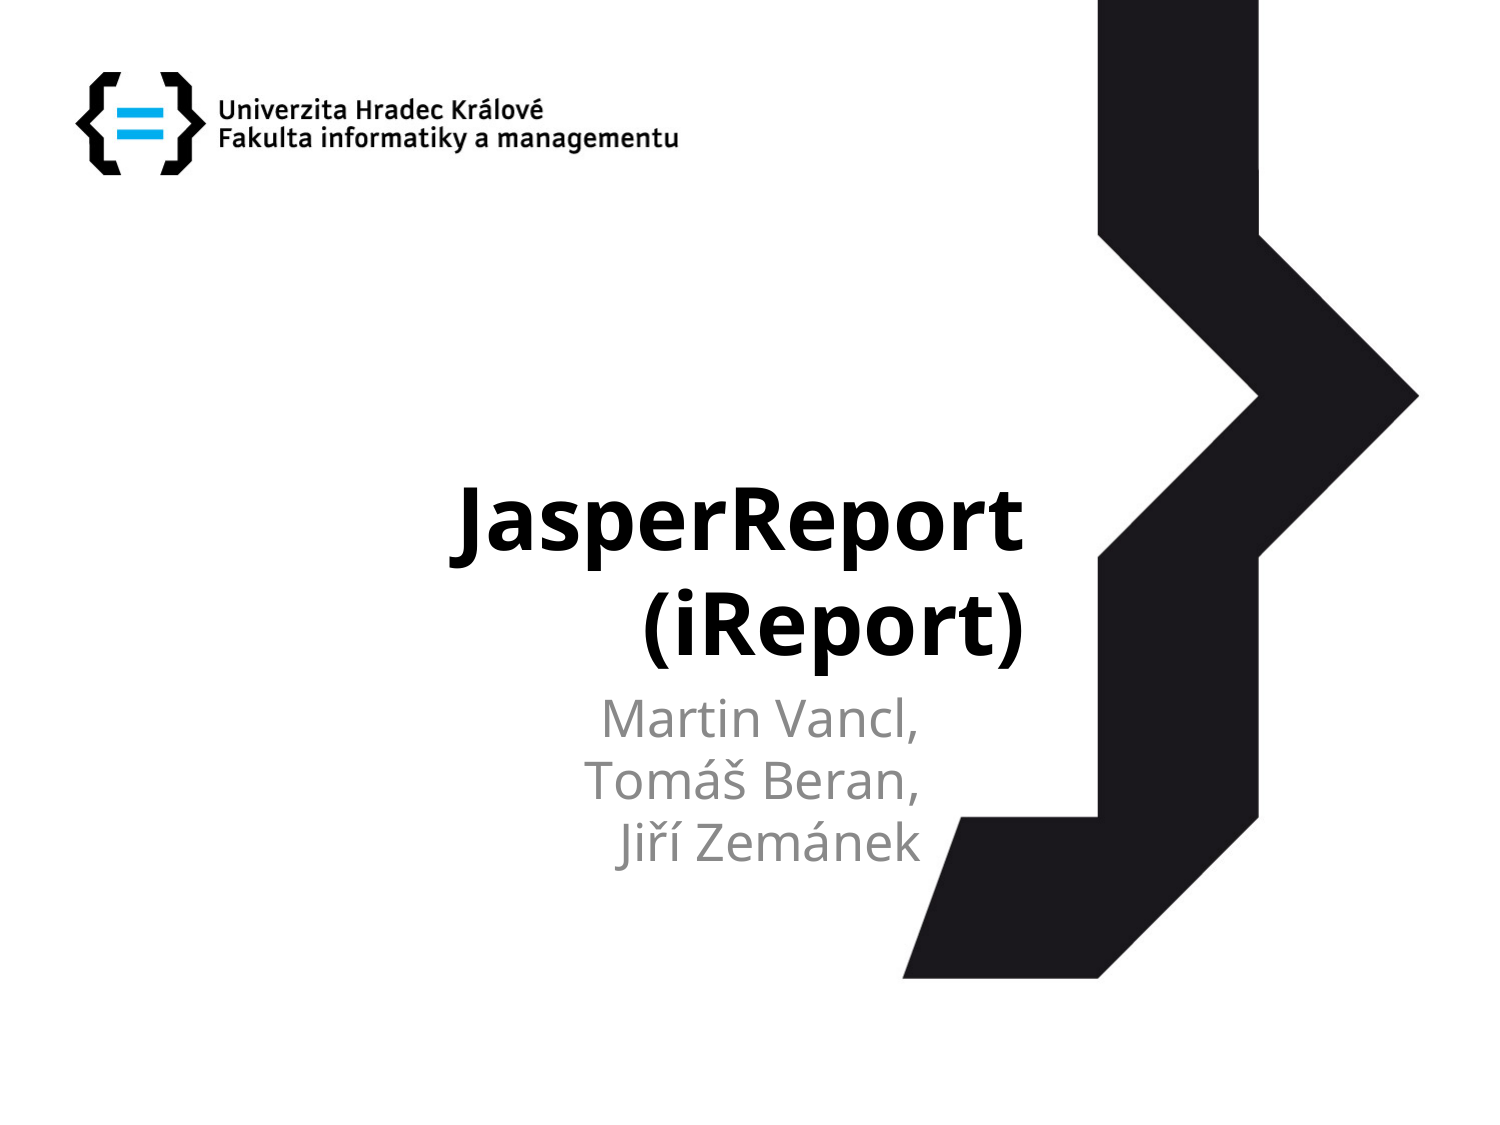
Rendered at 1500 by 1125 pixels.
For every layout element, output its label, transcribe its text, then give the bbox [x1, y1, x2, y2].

text_box Martin Vancl, Tomáš Beran, Jiří Zemánek [0, 684, 922, 873]
title JasperReport (iReport) [88, 463, 1026, 674]
picture [0, 0, 1500, 1125]
